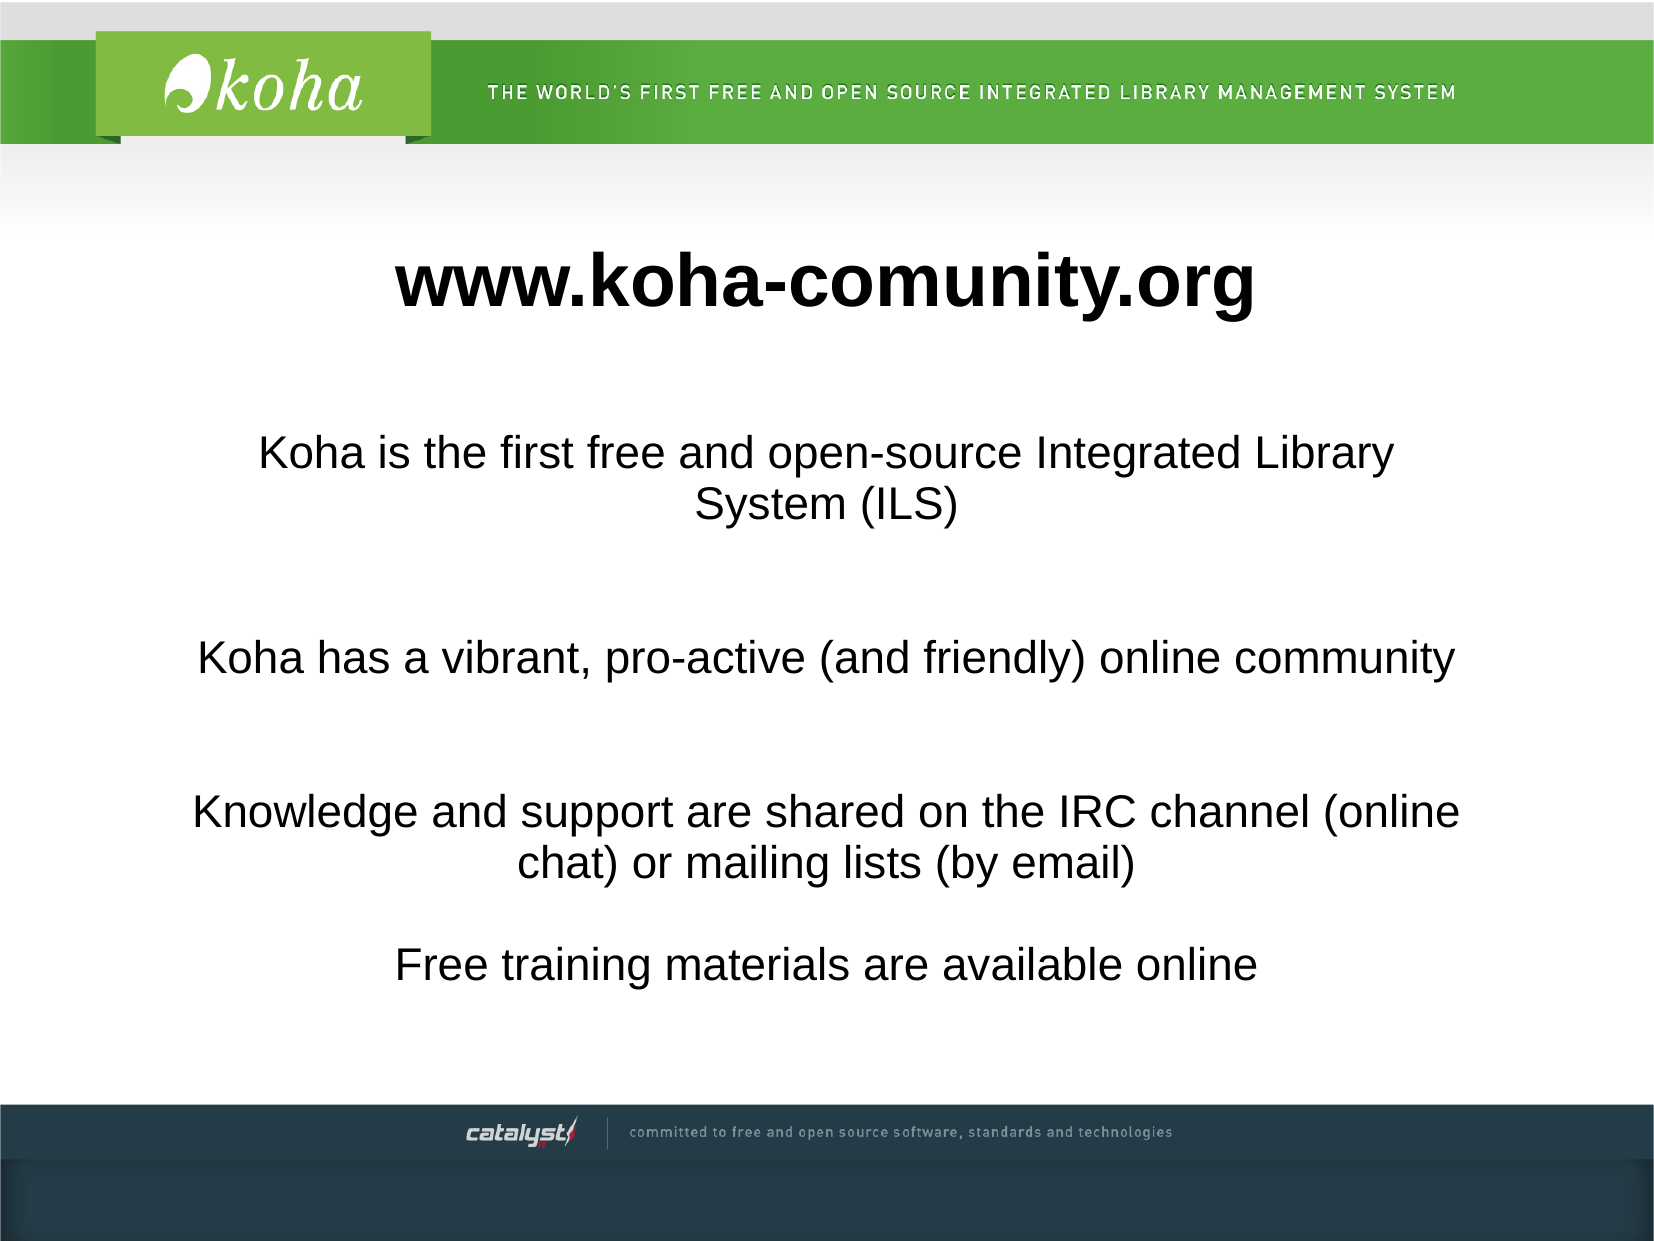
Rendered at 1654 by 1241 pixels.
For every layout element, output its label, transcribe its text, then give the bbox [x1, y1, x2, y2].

picture [0, 387, 1654, 1241]
picture [0, 2, 1654, 173]
title www.koha-comunity.org [0, 173, 1654, 387]
subtitle Koha is the first free and open-source Integrated Library System (ILS) Koha has a vibrant, pro-active (and friendly) online community Knowledge and support are shared on the IRC channel (online chat) or mailing lists (by email) Free training materials are available online [186, 426, 1468, 991]
